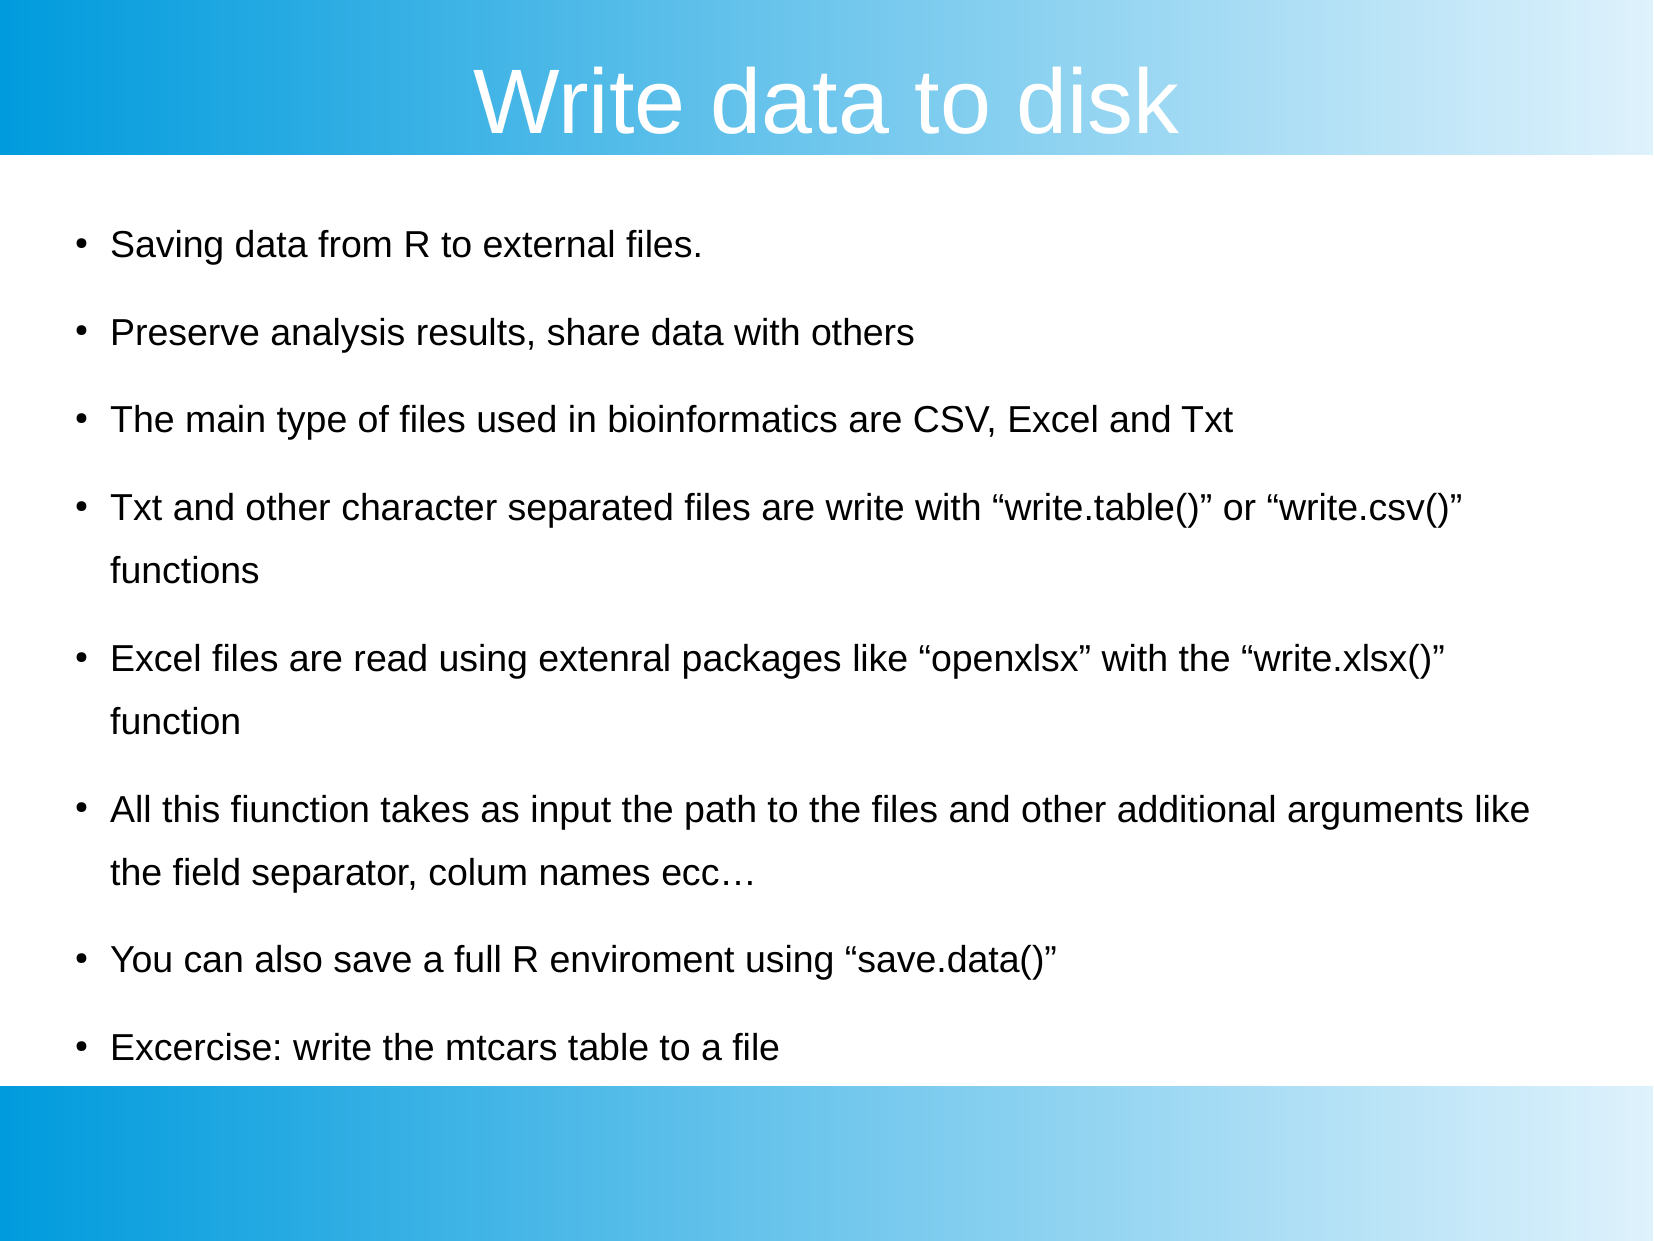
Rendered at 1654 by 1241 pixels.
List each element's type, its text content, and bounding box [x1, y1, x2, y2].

title Write data to disk [82, 49, 1571, 155]
text_box Saving data from R to external files. Preserve analysis results, share data with others The main type of files used in bioinformatics are CSV, Excel and Txt Txt and other character separated files are write with “write.table()” or “write.csv()” functions Excel files are read using extenral packages like “openxlsx” with the “write.xlsx()” function All this fiunction takes as input the path to the files and other additional arguments like the field separator, colum names ecc… You can also save a full R enviroment using “save.data()” Excercise: write the mtcars table to a file [60, 195, 1591, 1076]
